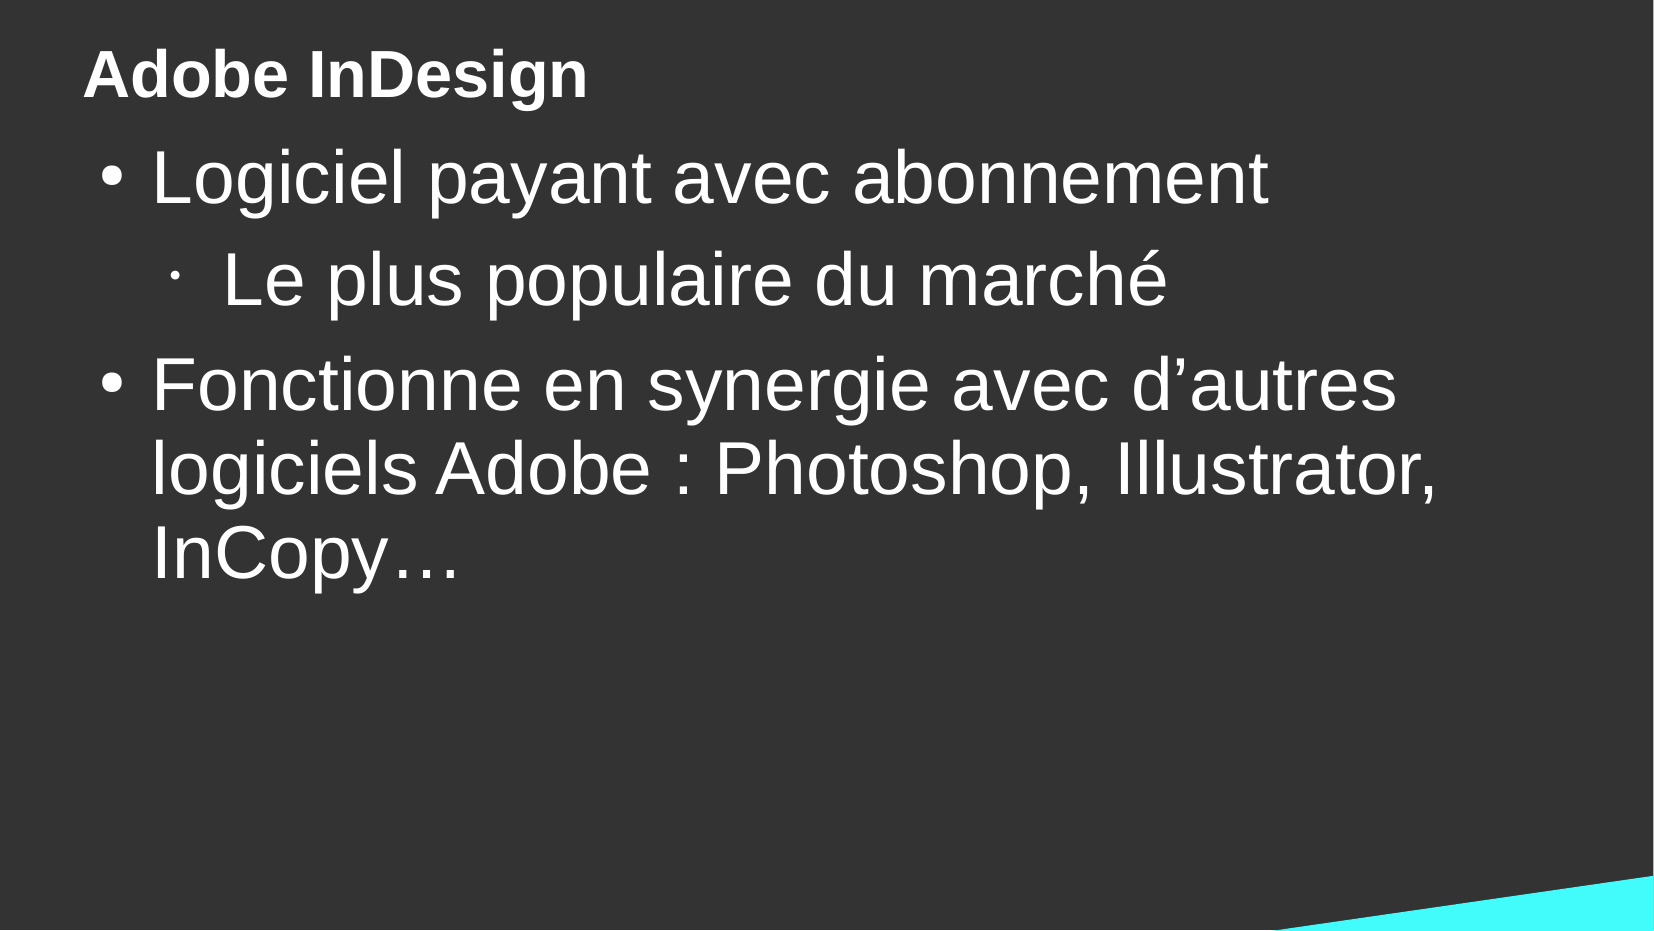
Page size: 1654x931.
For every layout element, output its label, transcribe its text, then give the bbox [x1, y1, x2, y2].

title Adobe InDesign [82, 37, 1571, 122]
text_box [1270, 875, 1654, 931]
list Logiciel payant avec abonnement Le plus populaire du marché Fonctionne en synergie avec d’autres logiciels Adobe : Photoshop, Illustrator, InCopy… [80, 135, 1620, 777]
